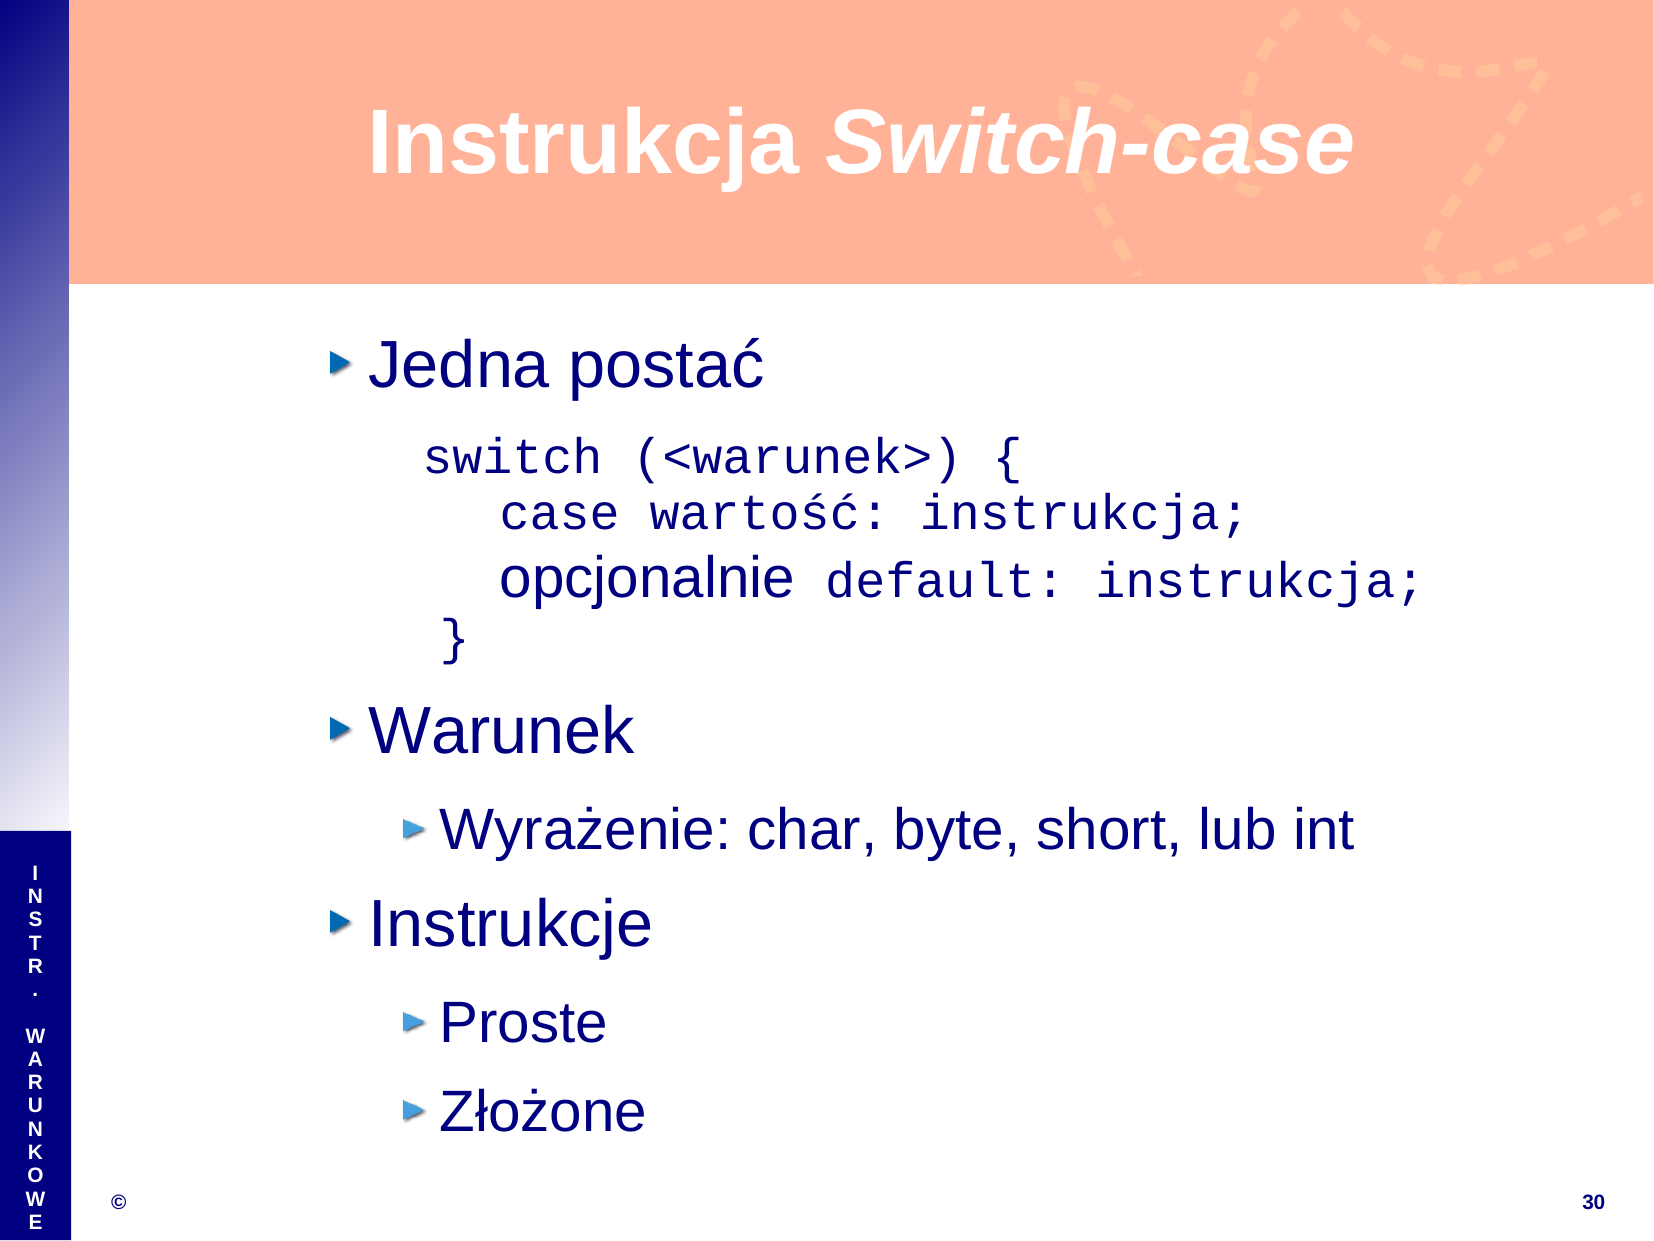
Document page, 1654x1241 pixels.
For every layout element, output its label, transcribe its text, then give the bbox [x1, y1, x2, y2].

text_box I N S T R . W A R U N K O W E [0, 830, 71, 1241]
list Jedna postać switch (<warunek>) { case wartość: instrukcja; opcjonalnie default: instrukcja; } Warunek Wyrażenie: char, byte, short, lub int Instrukcje Proste Złożone [297, 327, 1426, 1144]
title Instrukcja Switch-case [69, 37, 1654, 246]
